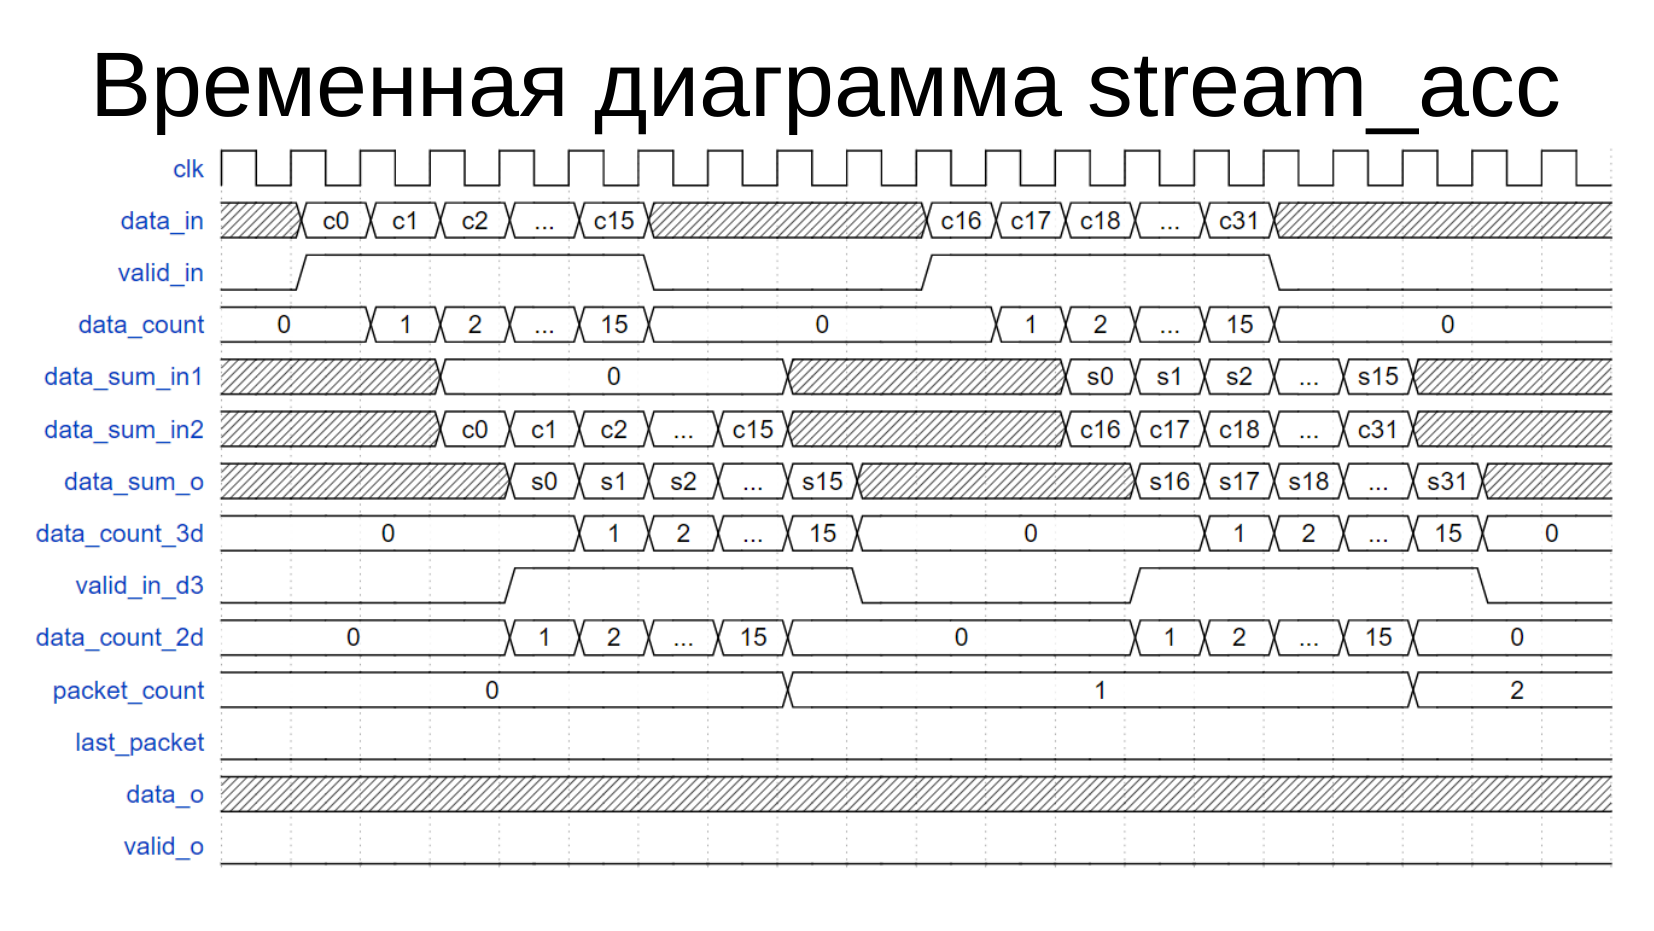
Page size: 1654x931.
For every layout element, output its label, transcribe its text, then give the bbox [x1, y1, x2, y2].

title Временная диаграмма stream_acc [82, 7, 1571, 146]
picture [11, 146, 1621, 891]
